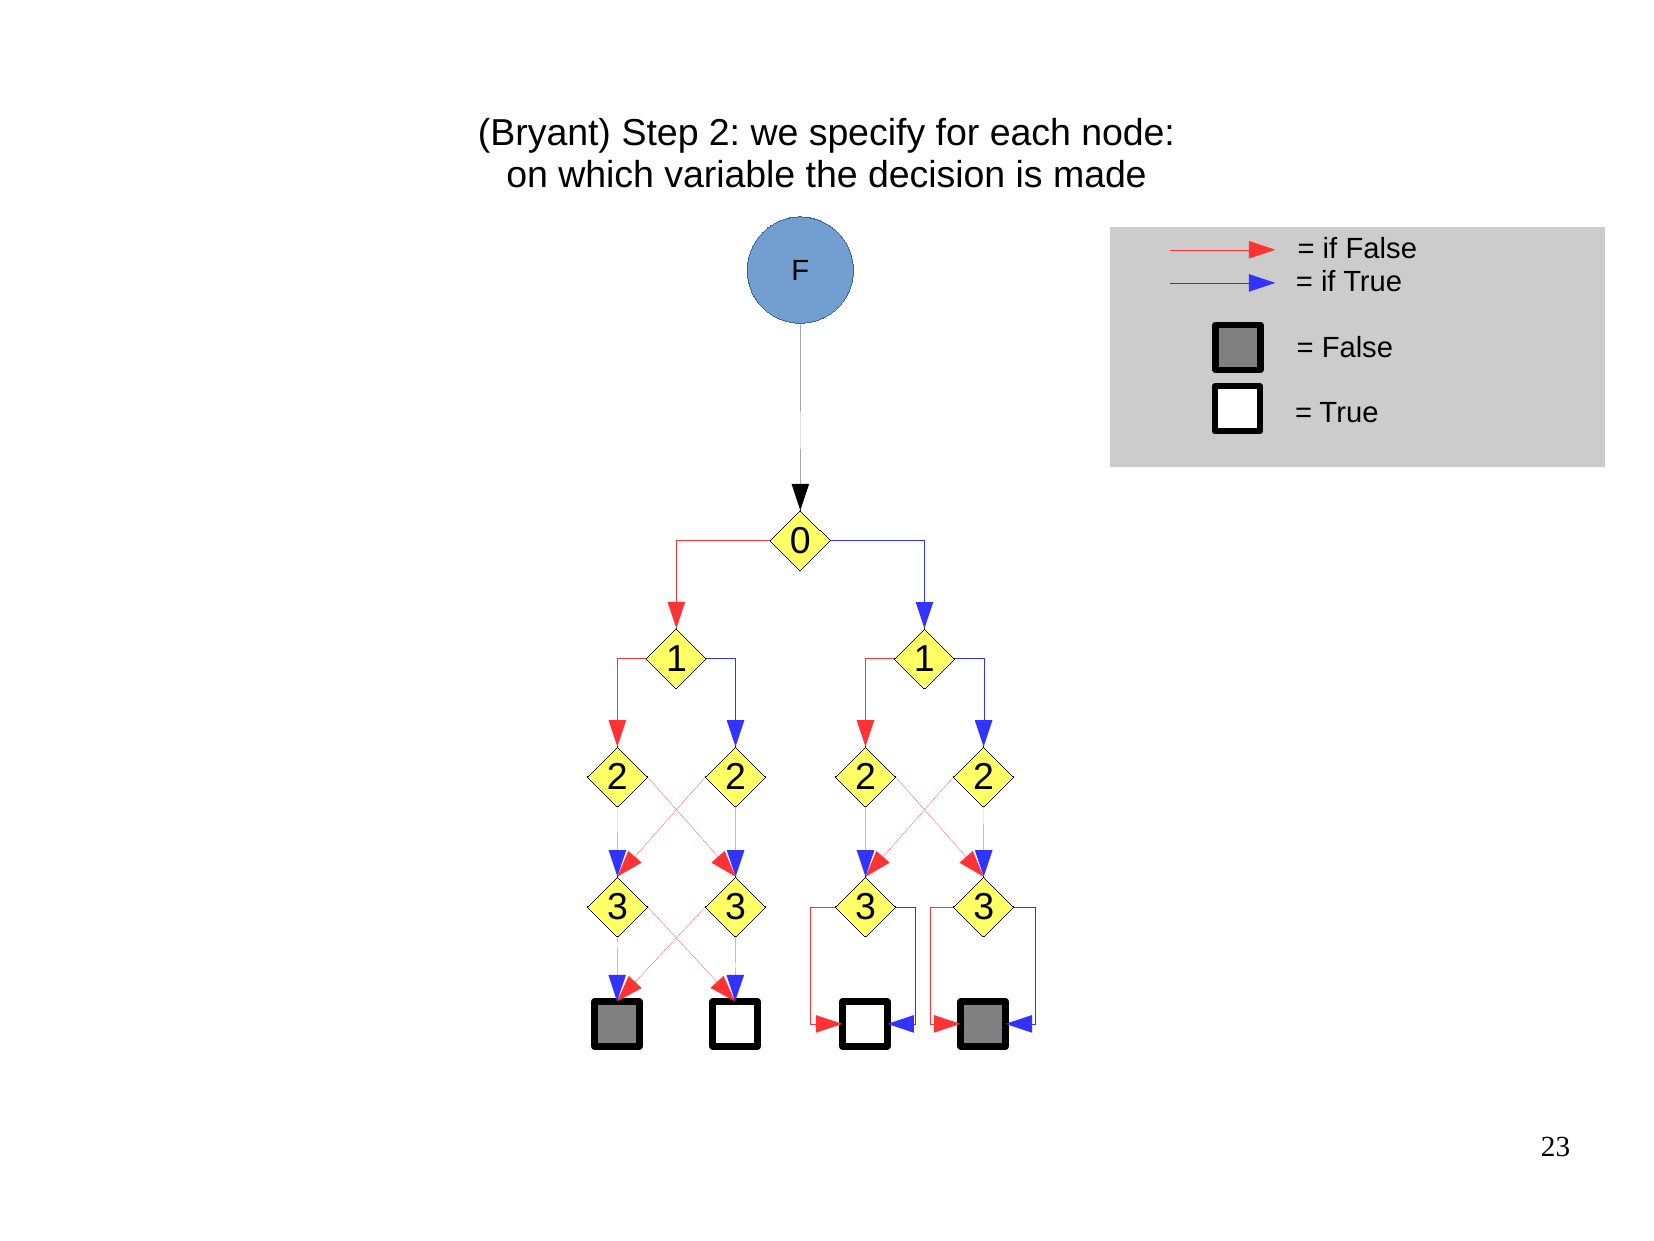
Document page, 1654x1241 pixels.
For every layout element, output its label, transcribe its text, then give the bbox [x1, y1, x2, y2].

text_box 2 [587, 746, 648, 807]
text_box 3 [705, 876, 766, 937]
text_box 2 [953, 746, 1014, 807]
text_box 0 [770, 510, 831, 571]
text_box [960, 1001, 1006, 1047]
text_box [1215, 386, 1261, 432]
text_box 3 [587, 876, 648, 937]
text_box F [747, 216, 854, 324]
text_box 1 [894, 628, 955, 689]
text_box 2 [835, 746, 896, 807]
text_box 3 [953, 876, 1014, 937]
text_box [712, 1001, 758, 1047]
text_box 2 [705, 746, 766, 807]
title (Bryant) Step 2: we specify for each node: on which variable the decision is made [82, 49, 1571, 257]
text_box [842, 1001, 888, 1047]
text_box [1215, 324, 1261, 370]
text_box 3 [835, 876, 896, 937]
text_box = if False = if True = False = True [1109, 227, 1605, 468]
text_box 1 [646, 628, 707, 689]
text_box [594, 1001, 640, 1047]
